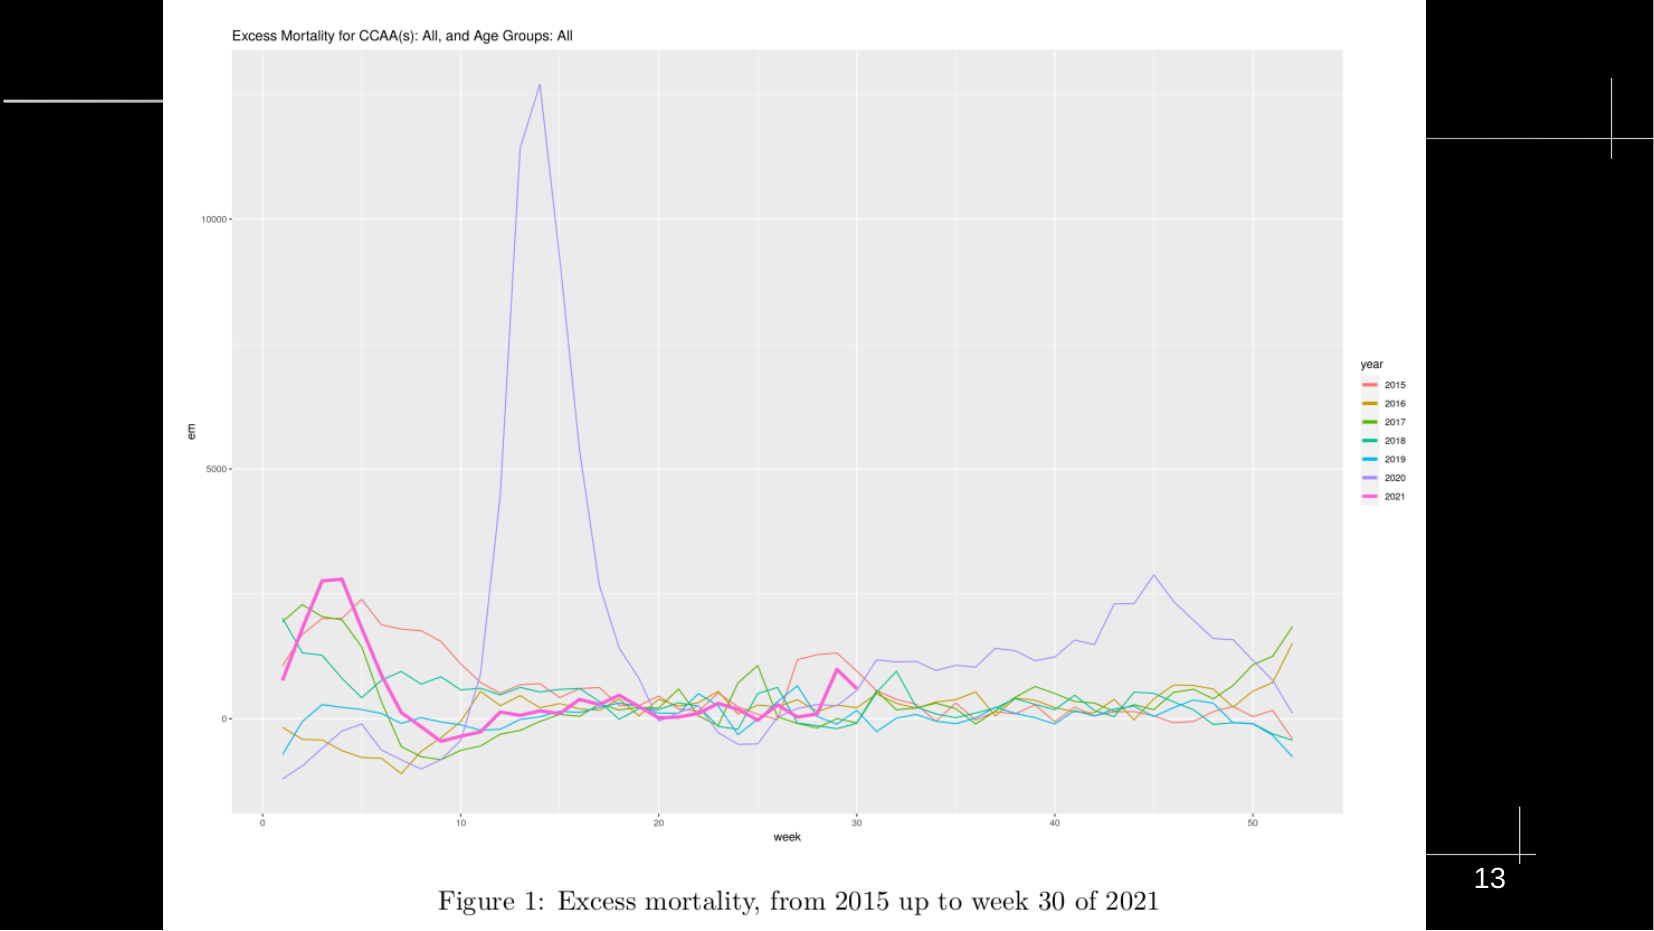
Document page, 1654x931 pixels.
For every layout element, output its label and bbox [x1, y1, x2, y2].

picture [163, 0, 1426, 931]
